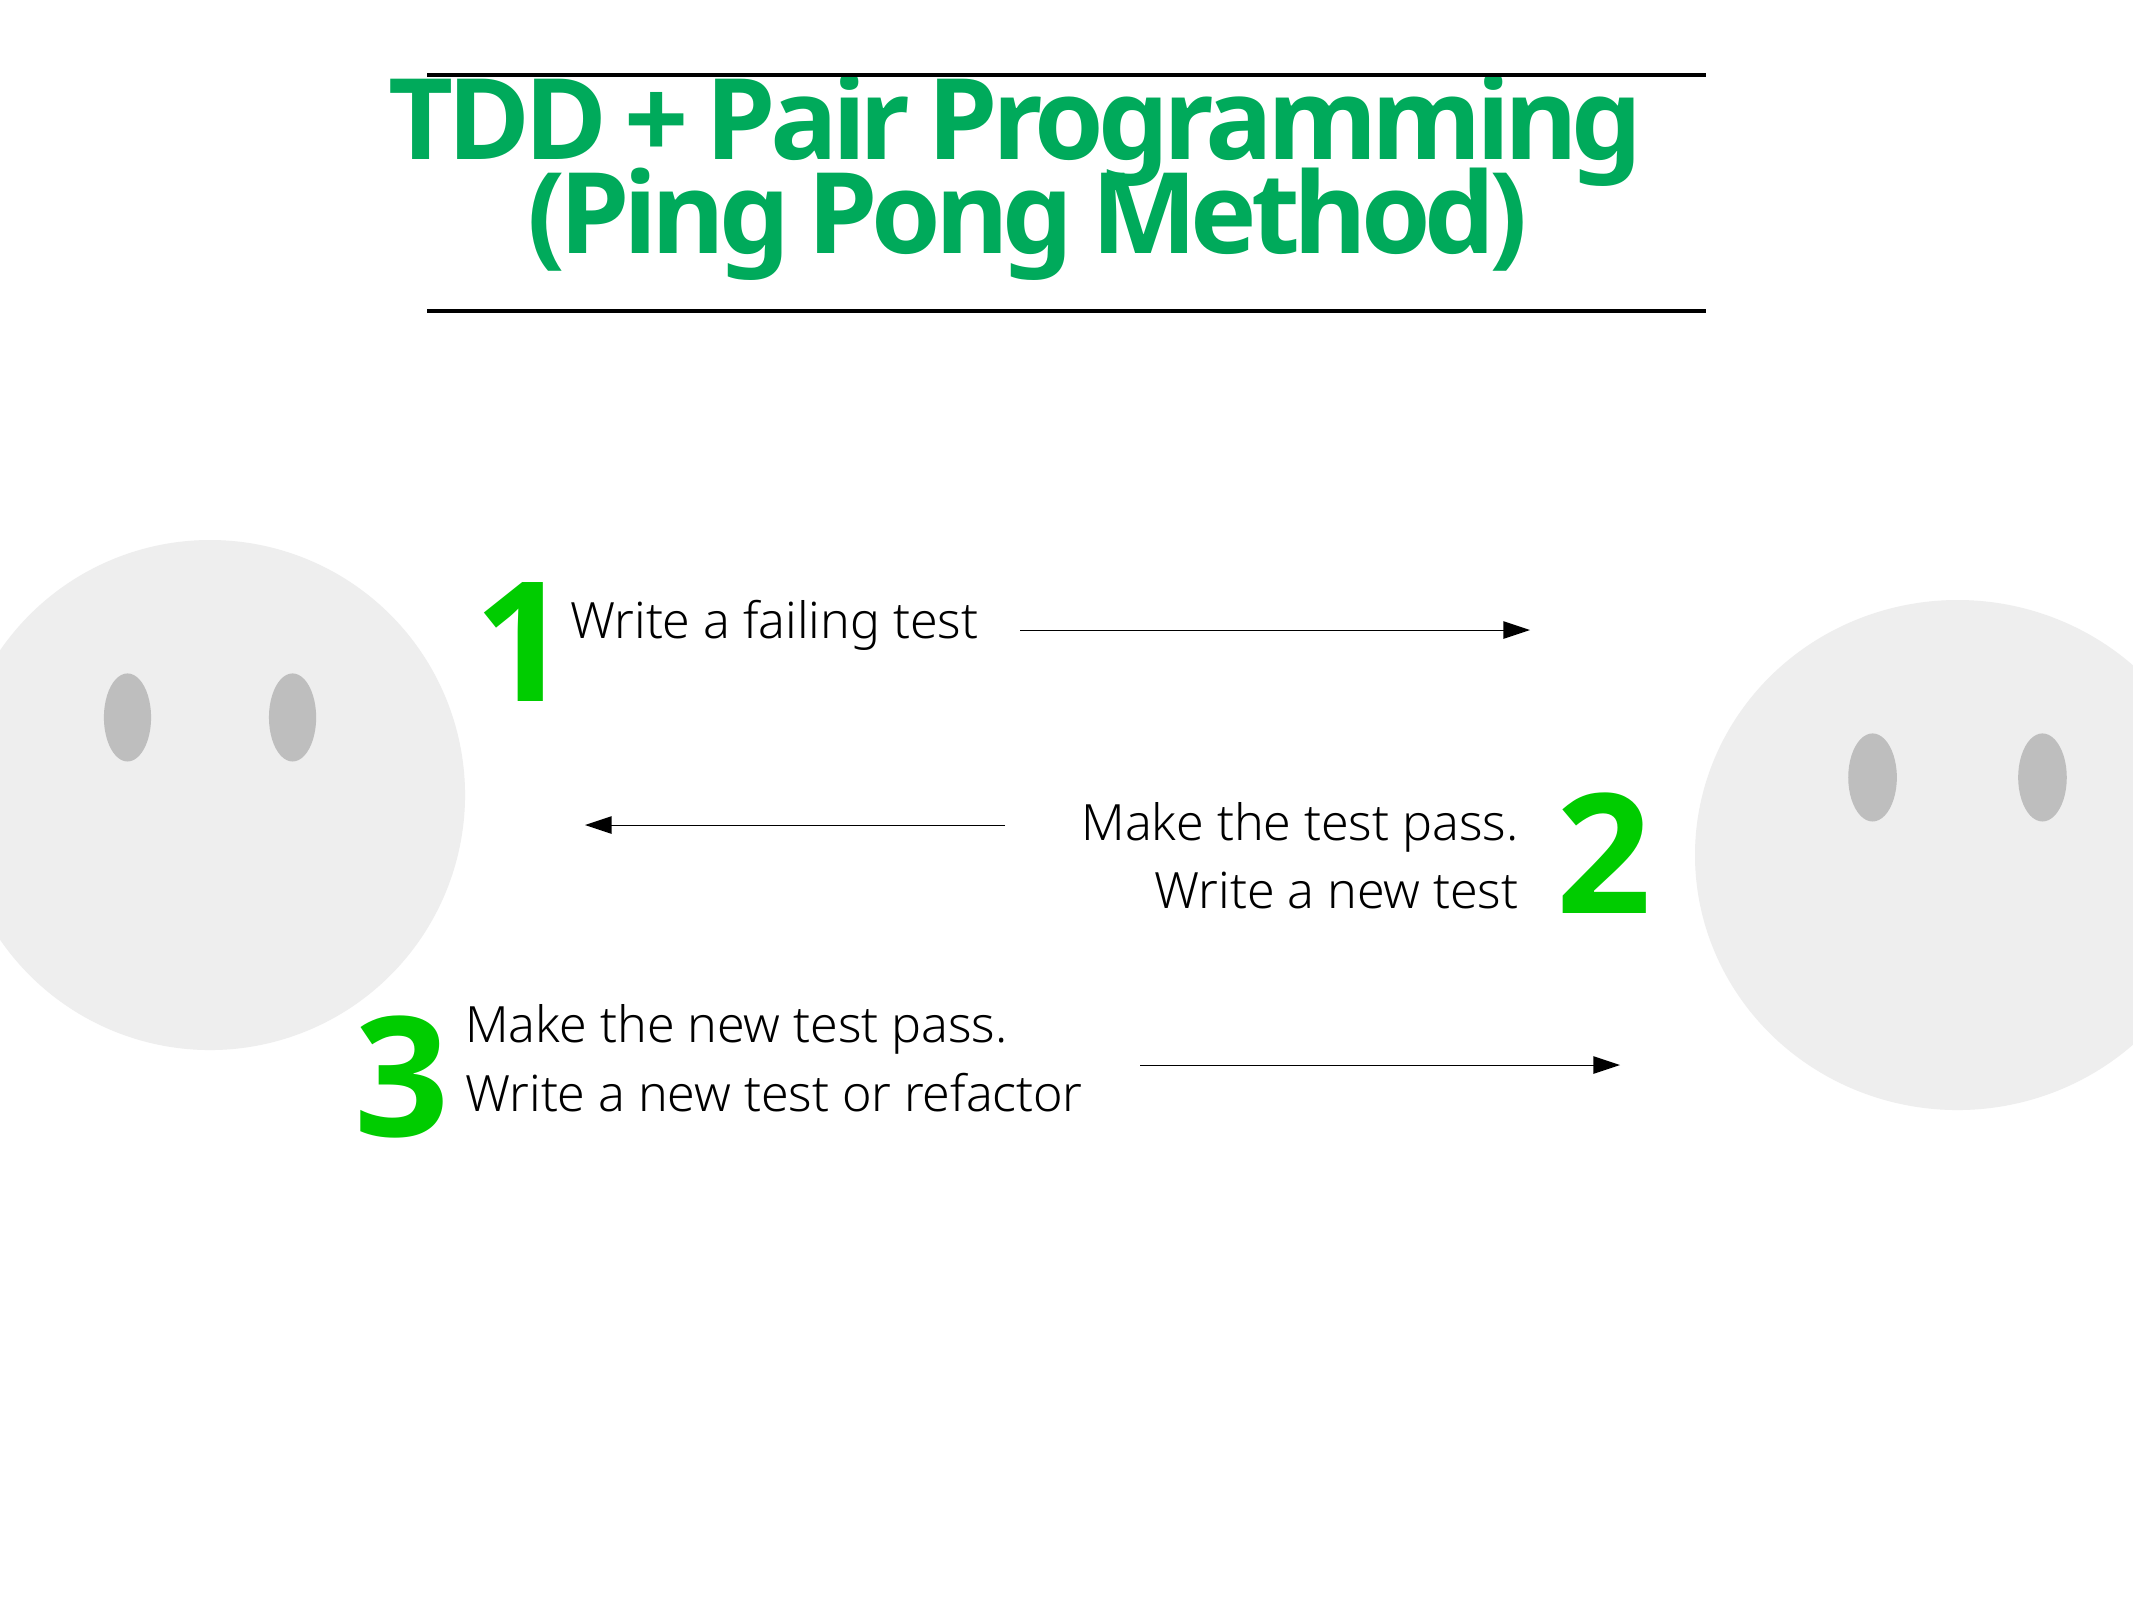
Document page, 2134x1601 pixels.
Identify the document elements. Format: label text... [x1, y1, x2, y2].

text_box 3 [279, 883, 526, 1261]
text_box Make the new test pass. Write a new test or refactor [526, 914, 1177, 1201]
text_box [0, 540, 464, 1051]
text_box Write a failing test [646, 510, 1065, 728]
text_box [1727, 600, 2133, 1111]
text_box 1 [399, 448, 646, 826]
text_box Make the test pass. Write a new test [1006, 711, 1666, 1066]
text_box 2 [1481, 660, 1727, 1037]
title TDD + Pair Programming (Ping Pong Method) [120, 86, 1936, 271]
